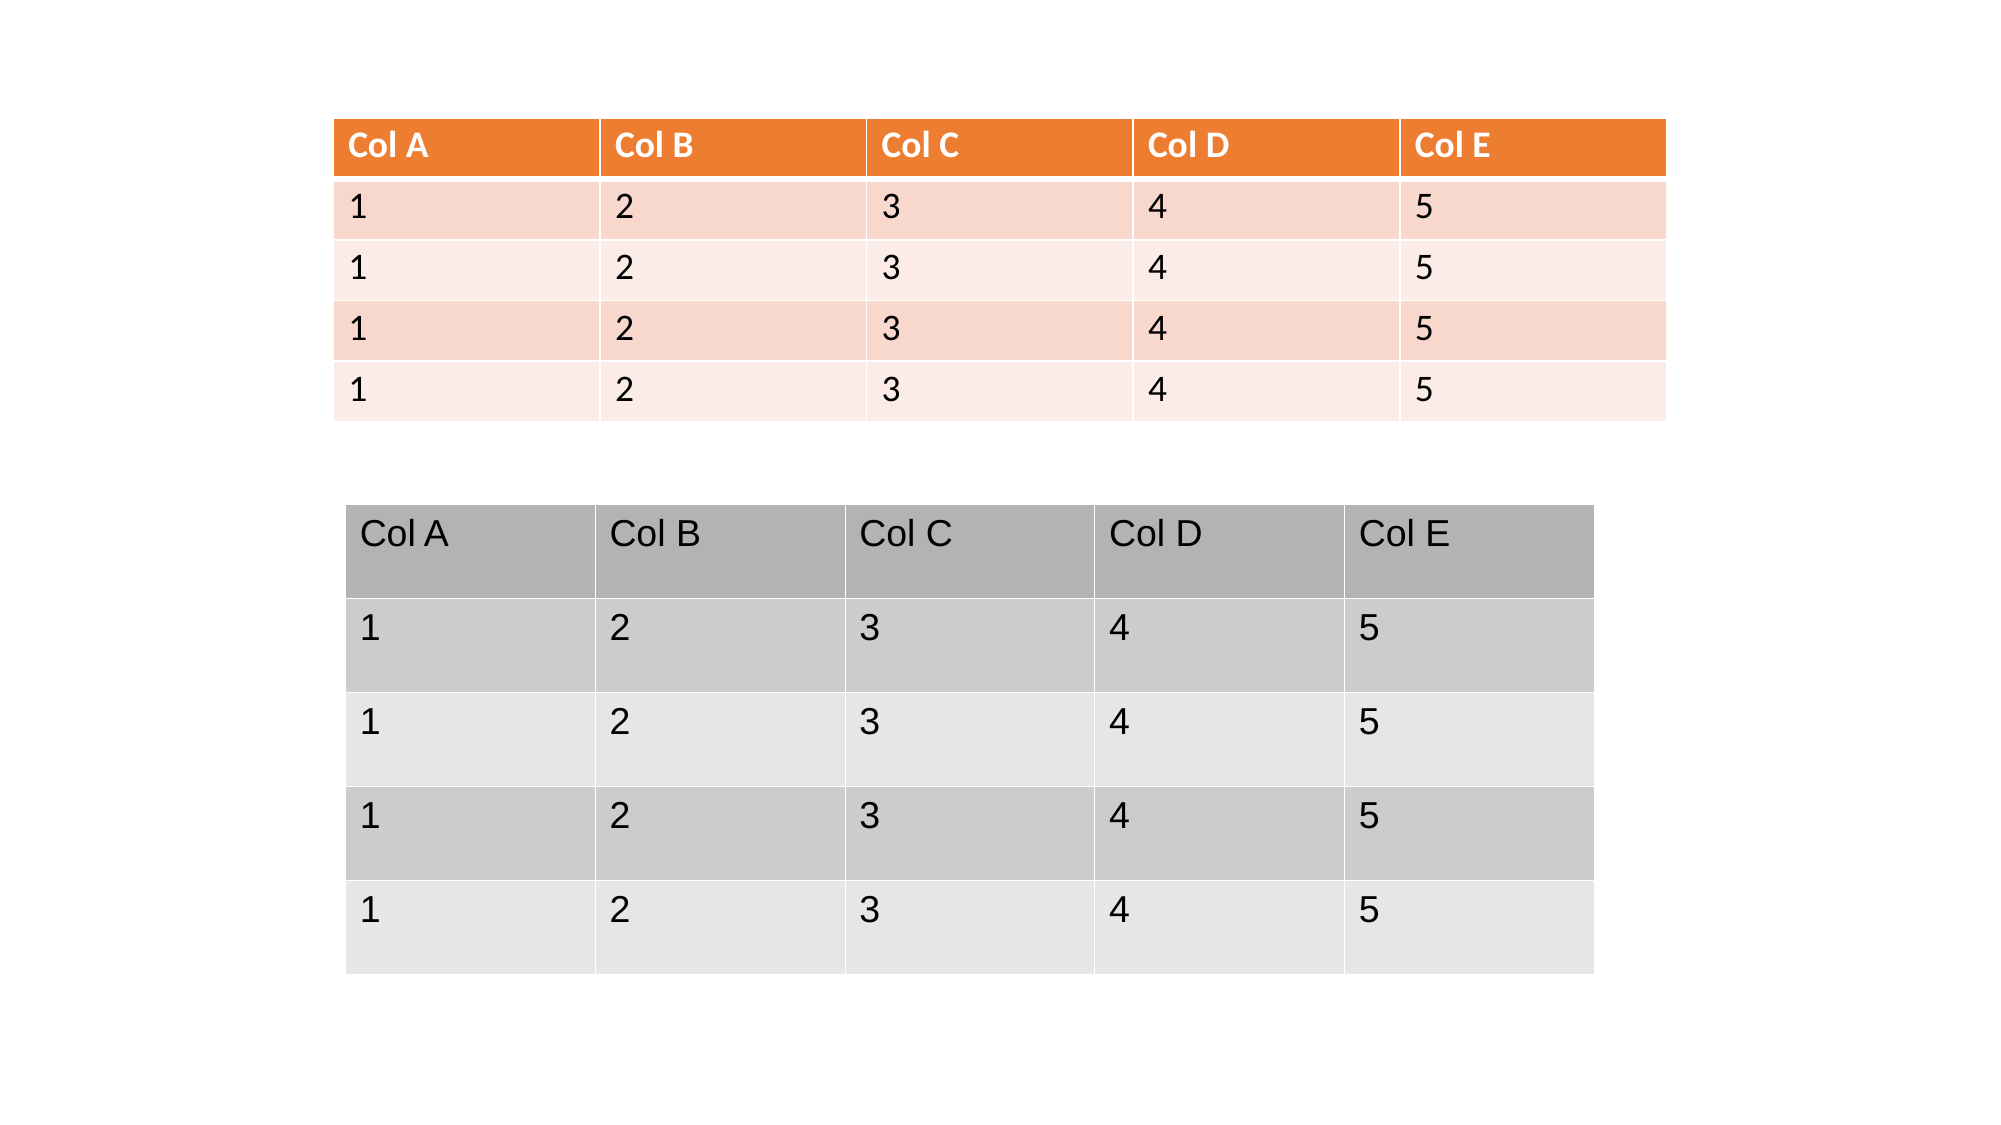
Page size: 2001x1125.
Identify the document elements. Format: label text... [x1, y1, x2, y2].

table_cell 4 [1095, 599, 1344, 692]
table_header Col D [1095, 505, 1344, 598]
table_cell 4 [1134, 362, 1399, 421]
table_cell 4 [1134, 241, 1399, 300]
table_cell 4 [1095, 881, 1344, 974]
table_cell 1 [334, 362, 599, 421]
table_cell 1 [334, 241, 599, 300]
table_cell 2 [596, 693, 845, 786]
table_cell 5 [1345, 599, 1594, 692]
table_header Col A [334, 119, 599, 176]
table_header Col D [1134, 119, 1399, 176]
table_cell 3 [846, 787, 1094, 880]
table_cell 3 [867, 182, 1132, 239]
table_cell 5 [1401, 182, 1666, 239]
table_cell 4 [1095, 693, 1344, 786]
table_cell 1 [334, 301, 599, 360]
table_header Col C [846, 505, 1094, 598]
table_header Col B [596, 505, 845, 598]
table_cell 4 [1134, 301, 1399, 360]
table_cell 1 [346, 787, 595, 880]
table_header Col E [1401, 119, 1666, 176]
table_cell 3 [846, 881, 1094, 974]
table_cell 1 [346, 881, 595, 974]
table_cell 5 [1345, 693, 1594, 786]
table_cell 2 [601, 362, 866, 421]
table_cell 2 [596, 599, 845, 692]
table_cell 3 [867, 362, 1132, 421]
table_cell 2 [596, 881, 845, 974]
table_header Col A [346, 505, 595, 598]
table_cell 4 [1134, 182, 1399, 239]
table_header Col B [601, 119, 866, 176]
table_cell 3 [867, 301, 1132, 360]
table_cell 5 [1401, 241, 1666, 300]
table_cell 5 [1401, 362, 1666, 421]
table_cell 2 [601, 301, 866, 360]
table_cell 1 [346, 599, 595, 692]
table_cell 2 [601, 182, 866, 239]
table_cell 5 [1345, 881, 1594, 974]
table_cell 1 [346, 693, 595, 786]
table_cell 3 [846, 693, 1094, 786]
table_cell 1 [334, 182, 599, 239]
table_cell 5 [1345, 787, 1594, 880]
table_cell 5 [1401, 301, 1666, 360]
table_header Col C [867, 119, 1132, 176]
table_cell 2 [596, 787, 845, 880]
table_cell 2 [601, 241, 866, 300]
table_header Col E [1345, 505, 1594, 598]
table_cell 3 [867, 241, 1132, 300]
table_cell 3 [846, 599, 1094, 692]
table_cell 4 [1095, 787, 1344, 880]
